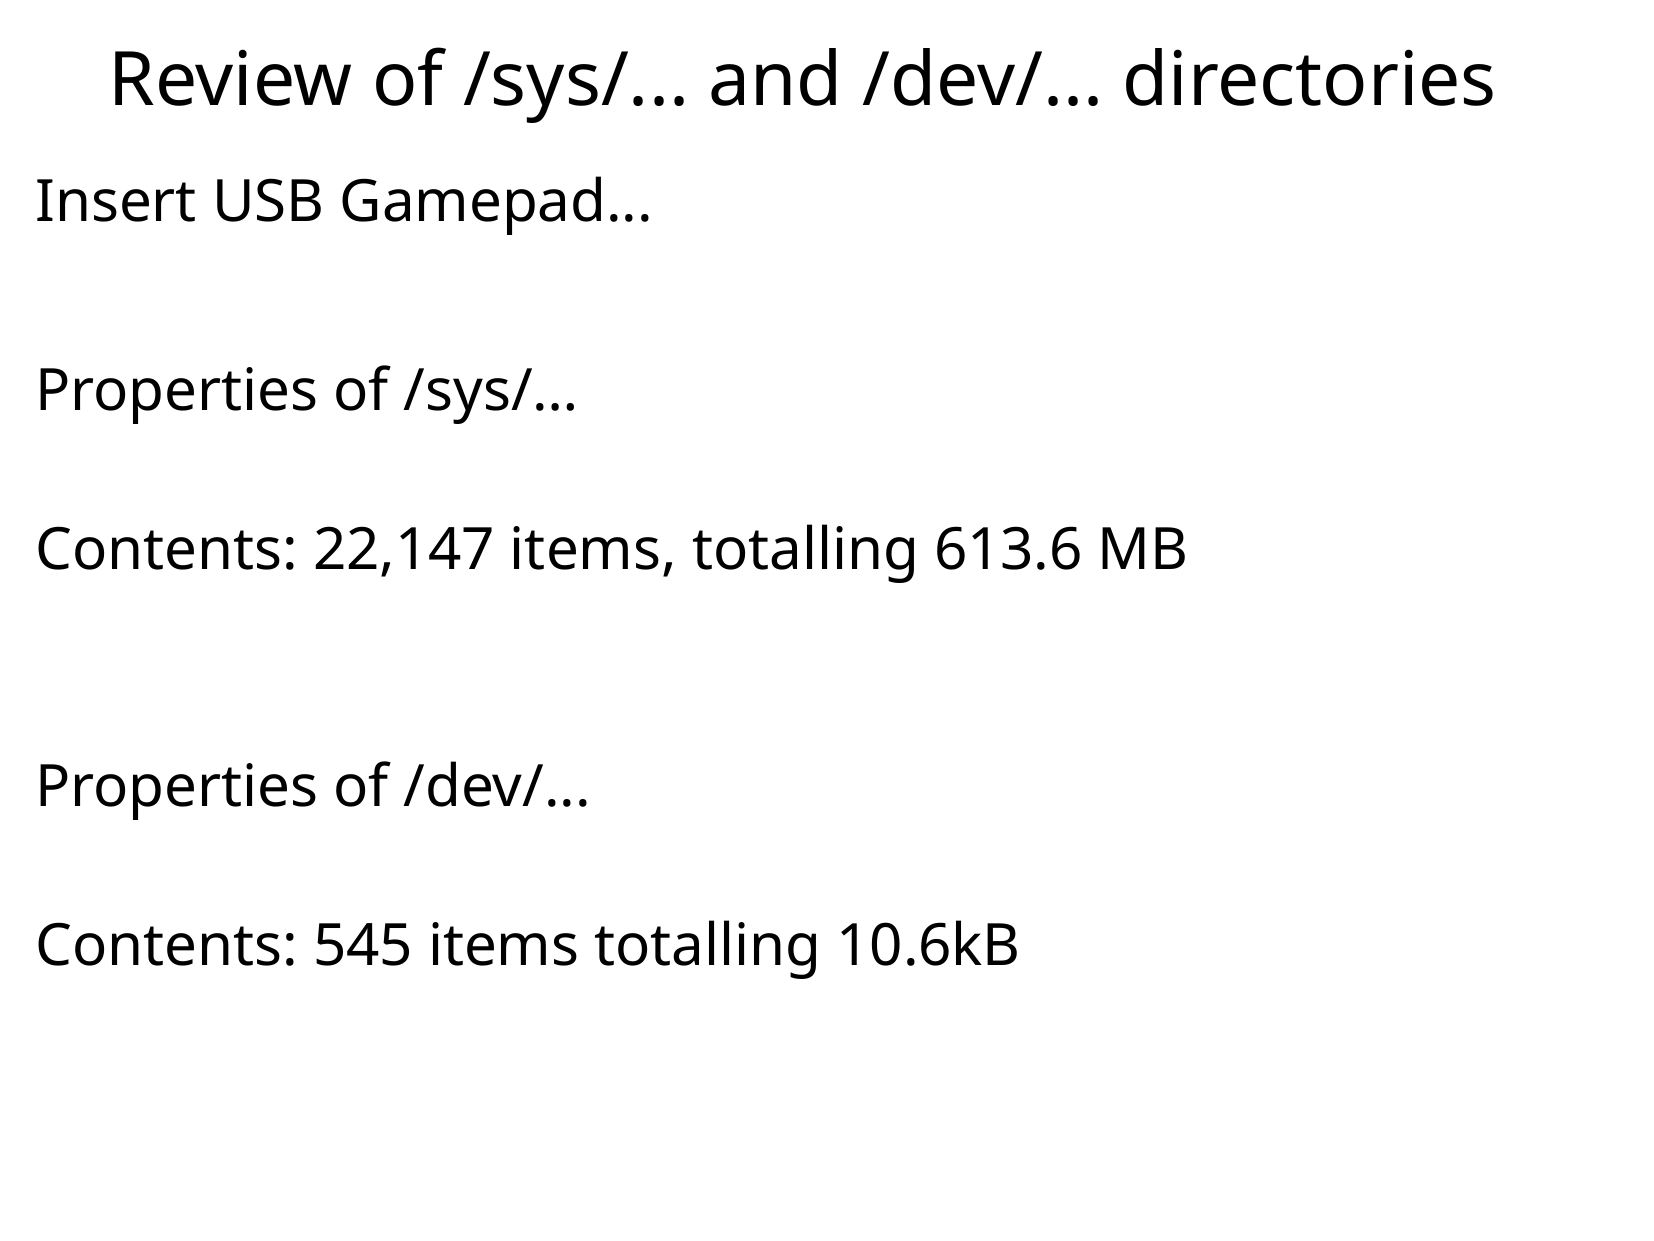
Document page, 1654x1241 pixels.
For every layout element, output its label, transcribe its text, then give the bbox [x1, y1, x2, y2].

subtitle Insert USB Gamepad... [35, 159, 1607, 308]
title Review of /sys/... and /dev/... directories [59, 35, 1548, 118]
text_box Properties of /sys/… Contents: 22,147 items, totalling 613.6 MB Properties of /dev/... Contents: 545 items totalling 10.6kB [35, 348, 1607, 1193]
